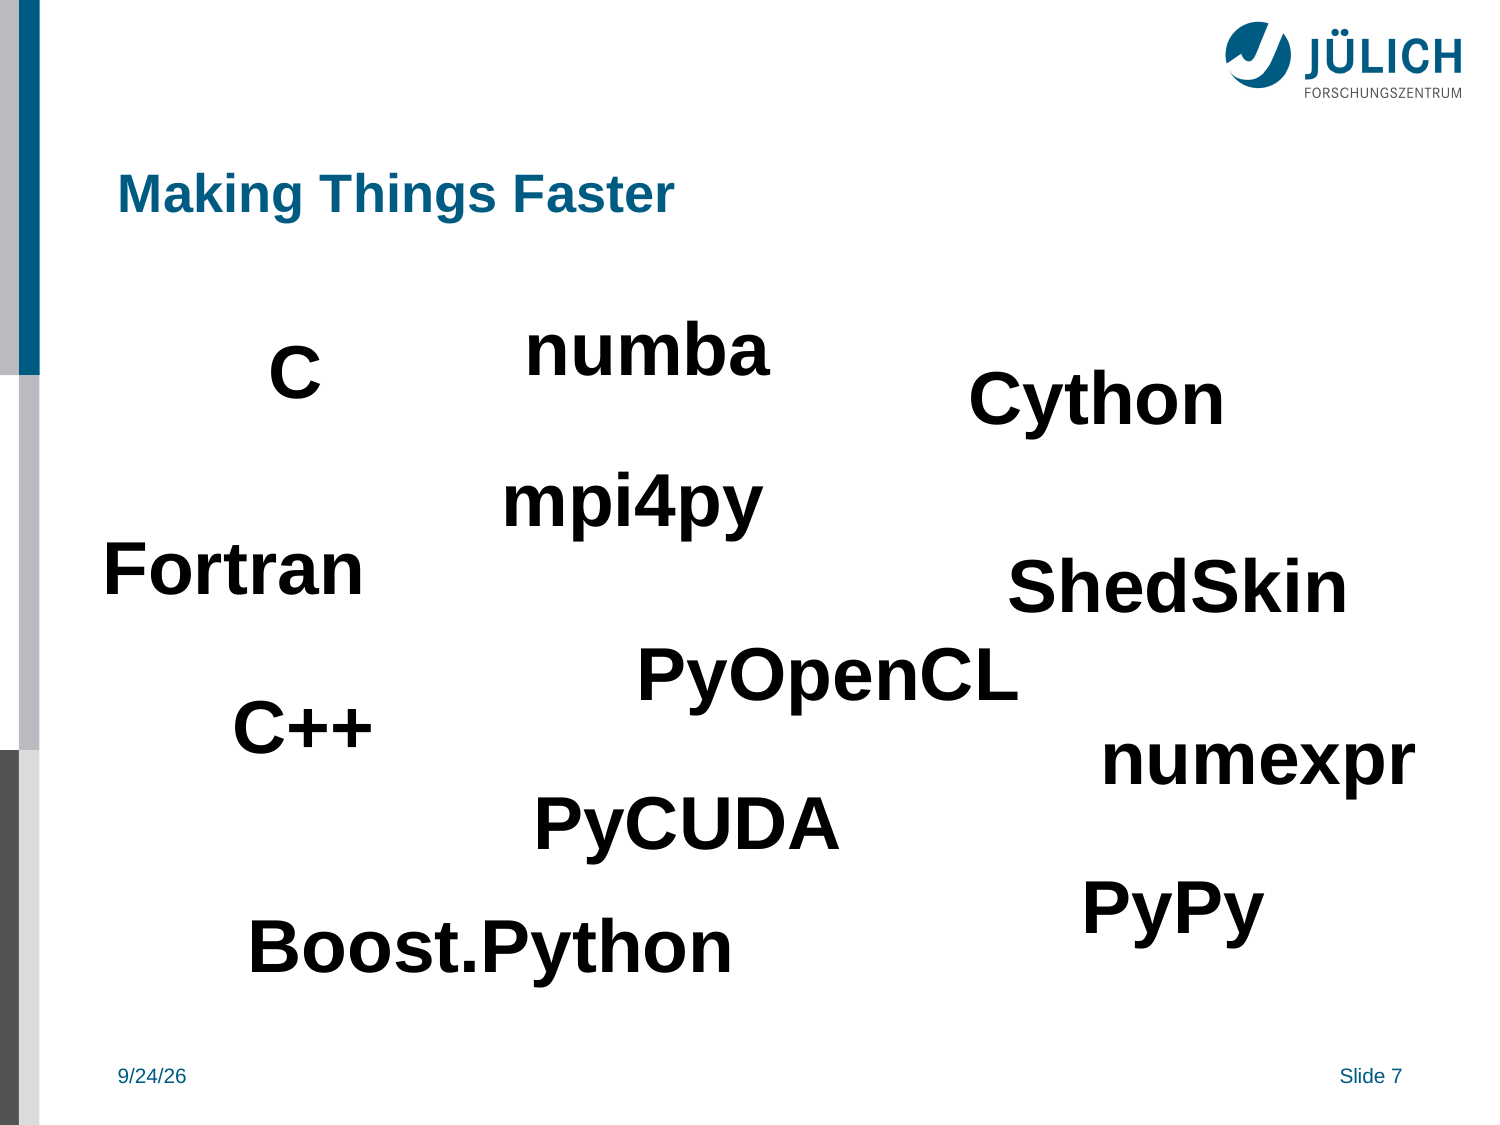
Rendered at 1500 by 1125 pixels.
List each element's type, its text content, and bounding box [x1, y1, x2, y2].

title Making Things Faster [117, 99, 1393, 288]
text_box Cython [953, 341, 1242, 447]
text_box PyPy [1067, 851, 1281, 956]
picture [1224, 20, 1461, 98]
text_box C++ [217, 671, 390, 777]
text_box C [253, 316, 338, 422]
text_box numexpr [1085, 701, 1432, 807]
text_box Fortran [87, 512, 380, 618]
text_box mpi4py [486, 443, 779, 549]
text_box numba [510, 293, 786, 399]
text_box PyOpenCL [622, 618, 1035, 724]
text_box ShedSkin [992, 529, 1365, 635]
text_box PyCUDA [518, 767, 857, 872]
text_box Boost.Python [232, 890, 750, 996]
